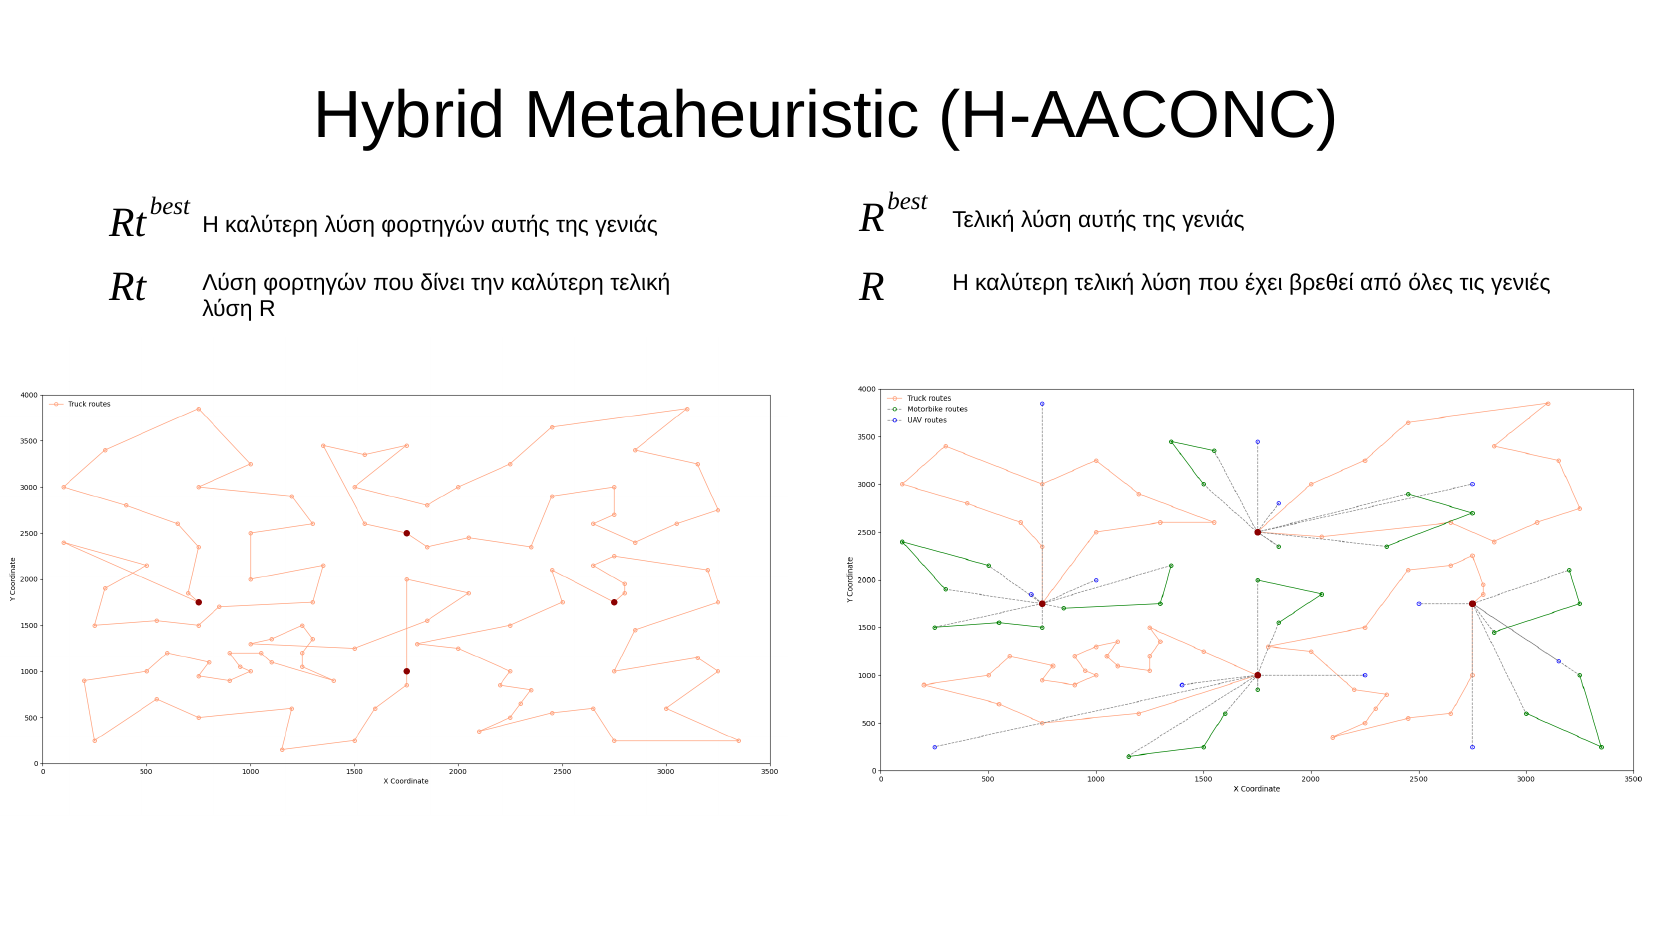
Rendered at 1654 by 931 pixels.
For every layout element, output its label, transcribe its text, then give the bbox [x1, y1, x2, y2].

text_box Τελική λύση αυτής της γενιάς [937, 199, 1463, 240]
chart [107, 192, 193, 245]
chart [857, 262, 888, 309]
title Hybrid Μetaheuristic (H-AACONC) [82, 37, 1571, 193]
picture [825, 329, 1651, 826]
text_box Λύση φορτηγών που δίνει την καλύτερη τελική λύση R [187, 262, 713, 329]
chart [857, 187, 930, 240]
chart [107, 262, 151, 309]
text_box Η καλύτερη τελική λύση που έχει βρεθεί από όλες τις γενιές [937, 262, 1576, 329]
text_box Η καλύτερη λύση φορτηγών αυτής της γενιάς [187, 204, 713, 245]
picture [0, 337, 788, 816]
